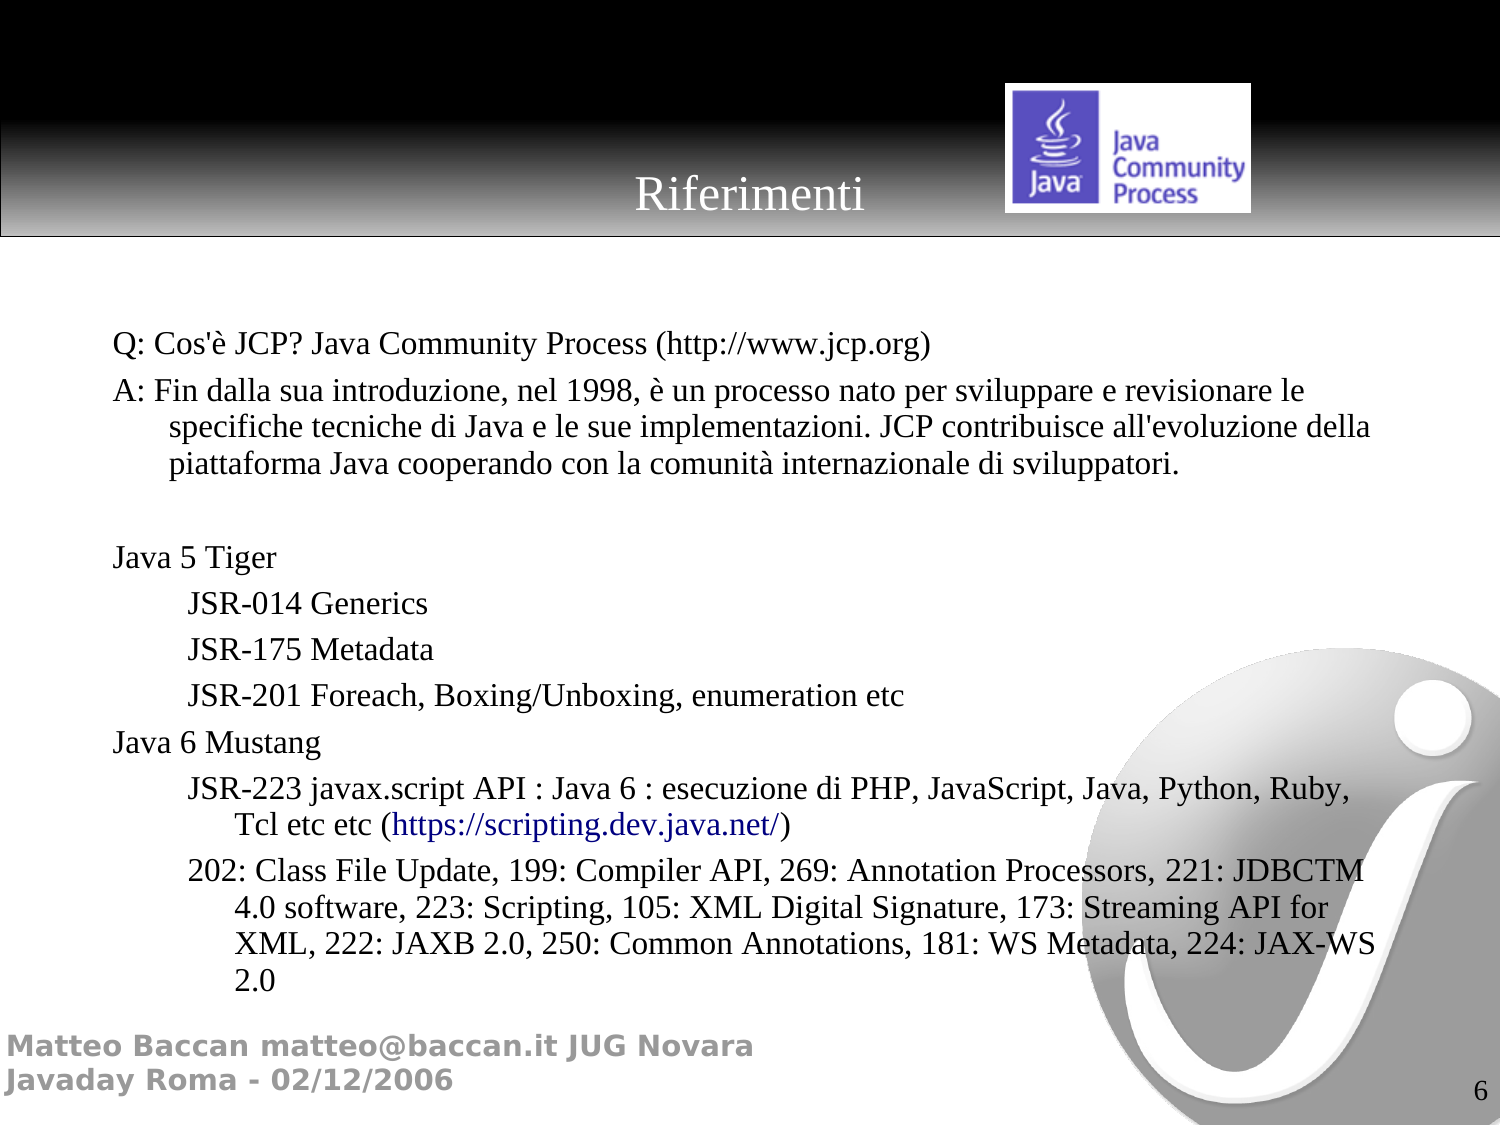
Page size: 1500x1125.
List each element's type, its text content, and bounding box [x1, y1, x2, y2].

list Q: Cos'è JCP? Java Community Process (http://www.jcp.org) A: Fin dalla sua introduzione, nel 1998, è un processo nato per sviluppare e revisionare le specifiche tecniche di Java e le sue implementazioni. JCP contribuisce all'evoluzione della piattaforma Java cooperando con la comunità internazionale di sviluppatori. Java 5 Tiger JSR-014 Generics JSR-175 Metadata JSR-201 Foreach, Boxing/Unboxing, enumeration etc Java 6 Mustang JSR-223 javax.script API : Java 6 : esecuzione di PHP, JavaScript, Java, Python, Ruby, Tcl etc etc (https://scripting.dev.java.net/) 202: Class File Update, 199: Compiler API, 269: Annotation Processors, 221: JDBCTM 4.0 software, 223: Scripting, 105: XML Digital Signature, 173: Streaming API for XML, 222: JAXB 2.0, 250: Common Annotations, 181: WS Metadata, 224: JAX-WS 2.0 [112, 324, 1388, 1011]
picture [1081, 648, 1500, 1125]
picture [1005, 83, 1251, 213]
title Riferimenti [112, 99, 1388, 288]
